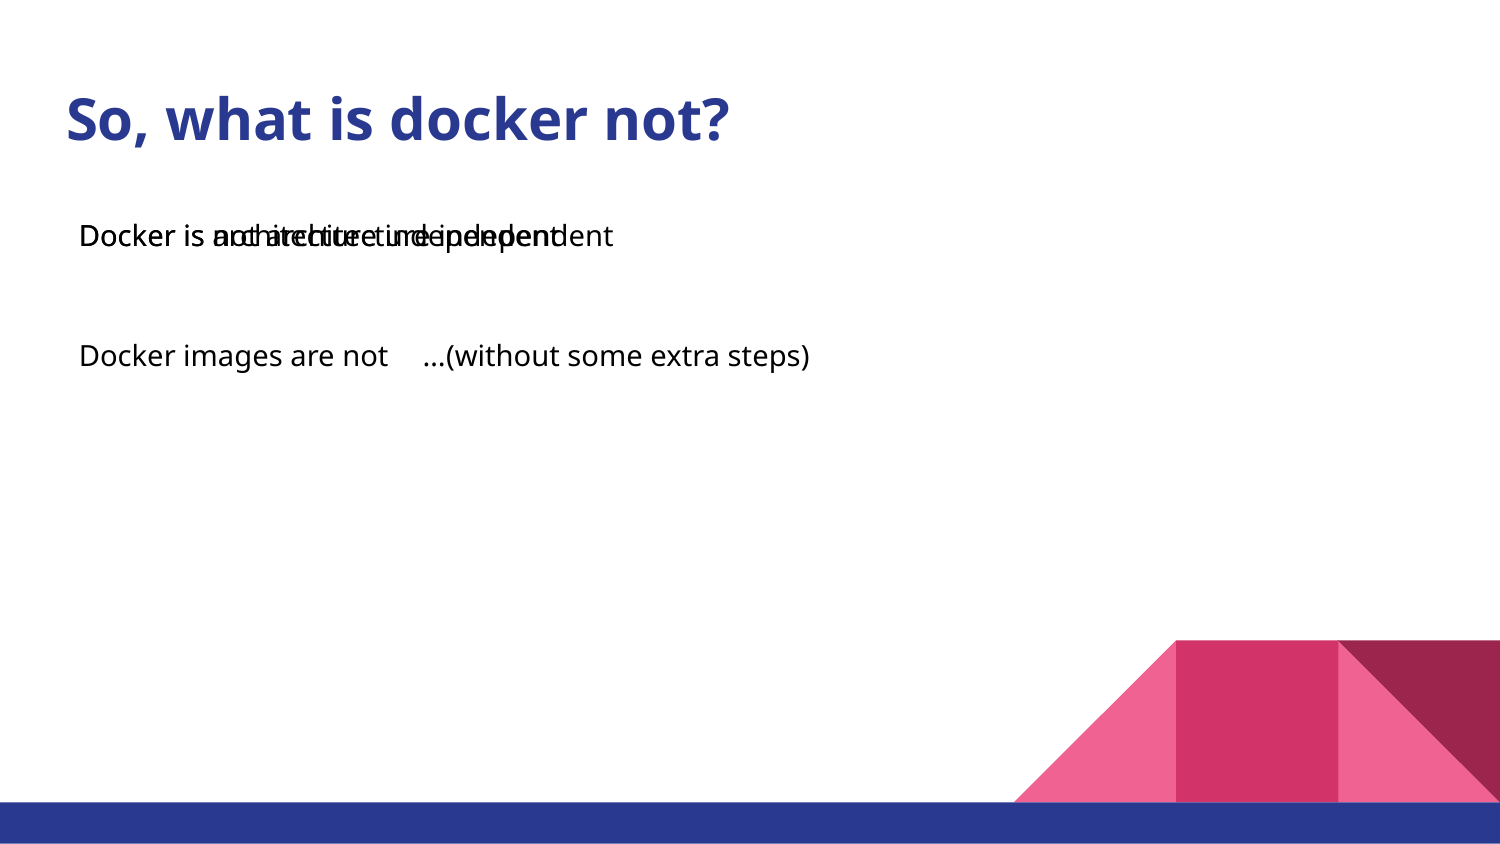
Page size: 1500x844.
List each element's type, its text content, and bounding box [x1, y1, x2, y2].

text_box Docker images are not [63, 321, 438, 387]
title So, what is docker not? [51, 67, 1449, 167]
text_box …(without some extra steps) [438, 321, 888, 387]
text_box Docker is architecture independent [63, 201, 709, 267]
